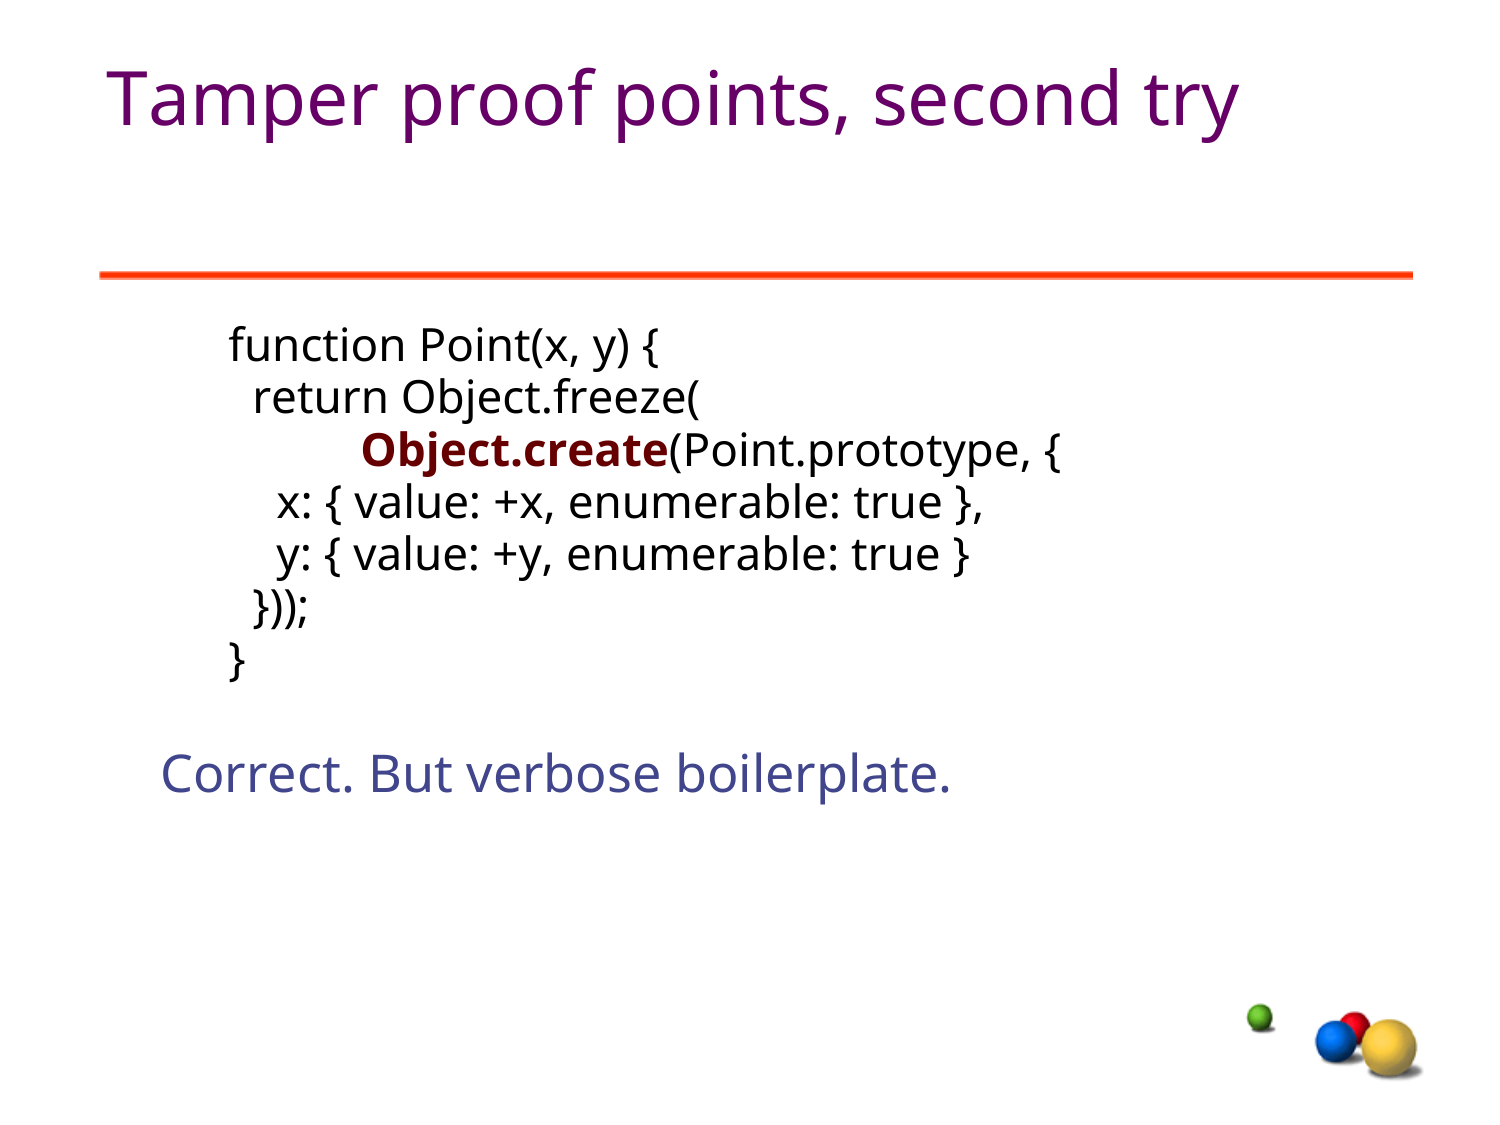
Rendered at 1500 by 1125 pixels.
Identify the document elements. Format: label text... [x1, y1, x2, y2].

picture [1224, 999, 1449, 1083]
subtitle function Point(x, y) { return Object.freeze( Object.create(Point.prototype, { x: { value: +x, enumerable: true }, y: { value: +y, enumerable: true } })); } Correct. But verbose boilerplate. [144, 320, 1407, 981]
picture [99, 271, 1413, 280]
title Tamper proof points, second try [106, 57, 1369, 231]
